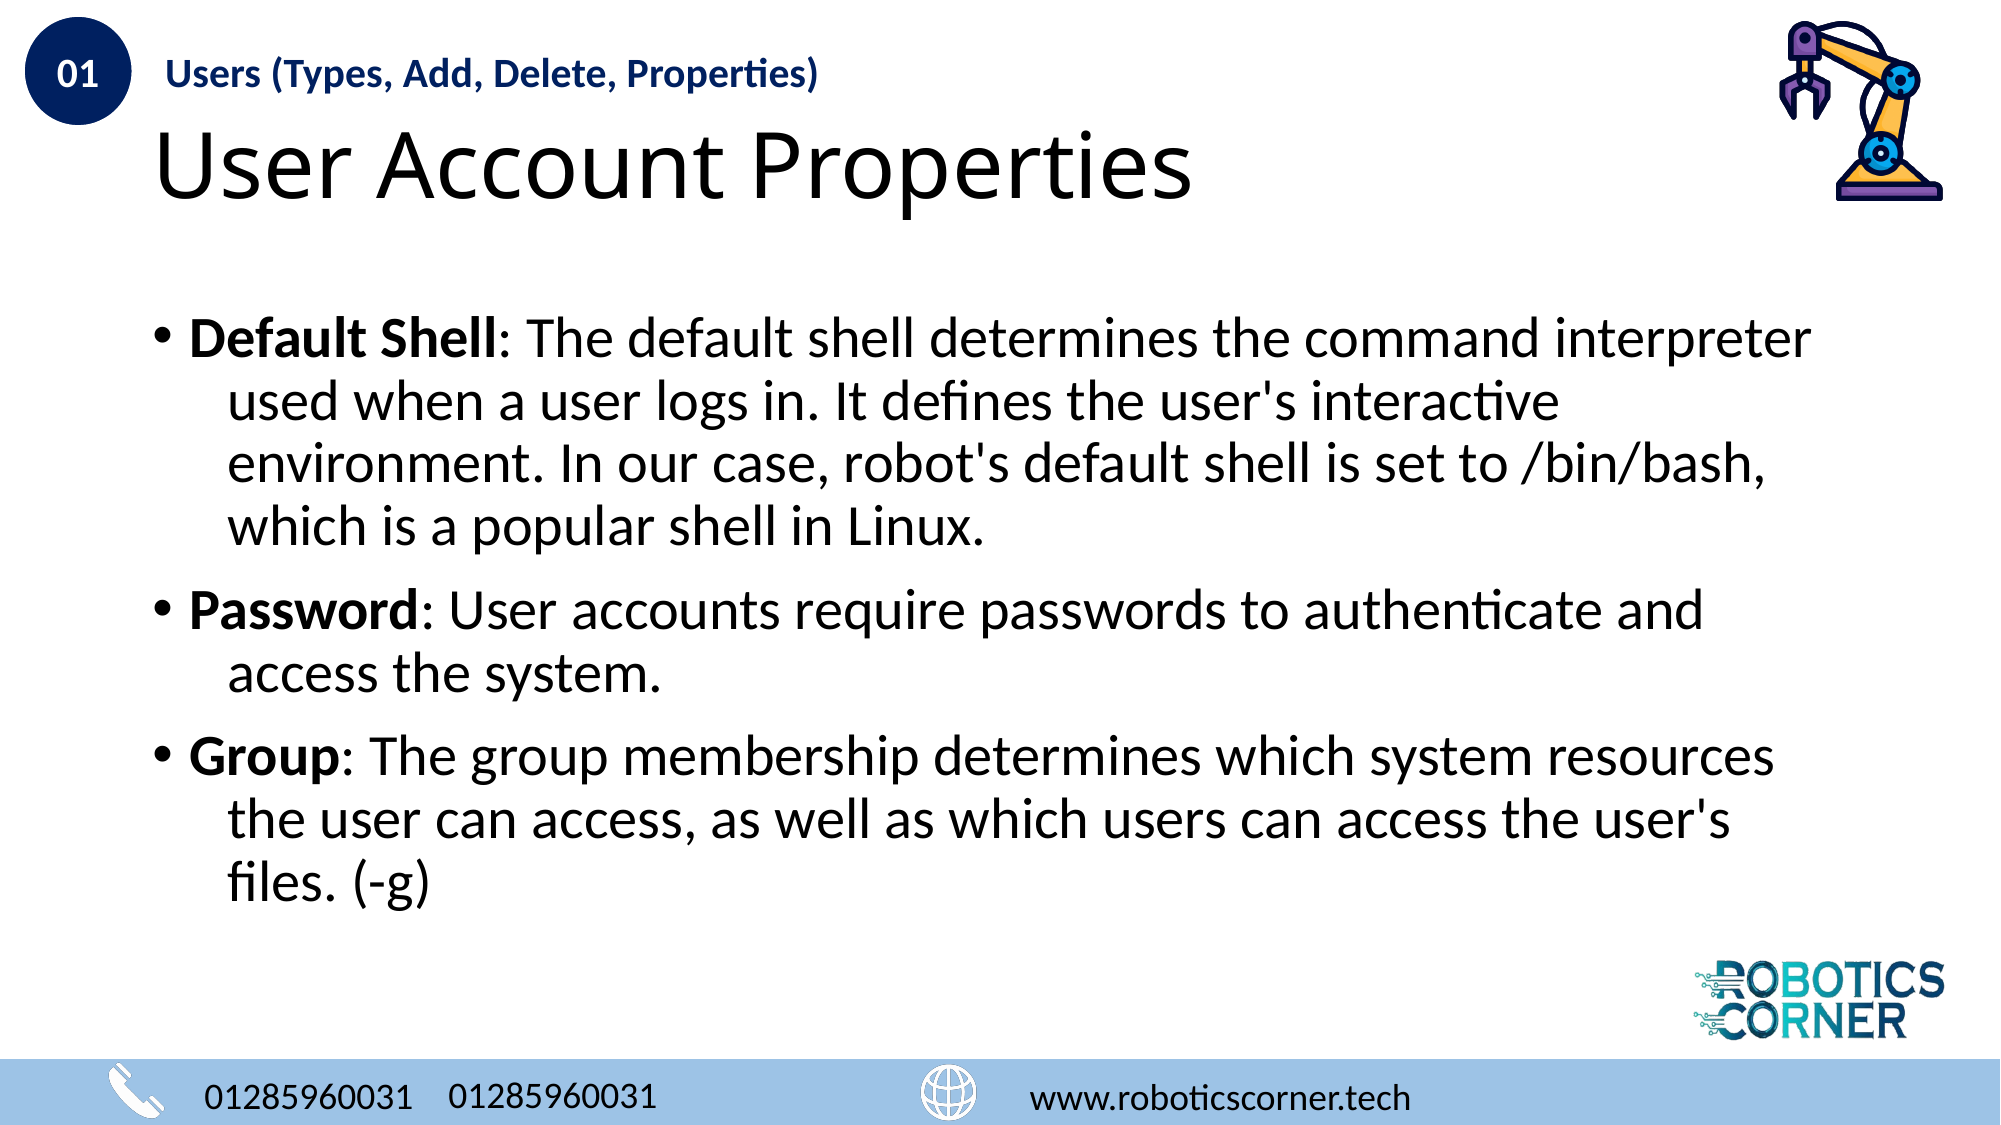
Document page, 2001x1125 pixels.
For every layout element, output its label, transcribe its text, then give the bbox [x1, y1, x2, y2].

picture [103, 1057, 170, 1124]
list Default Shell: The default shell determines the command interpreter used when a user logs in. It defines the user's interactive environment. In our case, robot's default shell is set to /bin/bash, which is a popular shell in Linux. Password: User accounts require passwords to authenticate and access the system. Group: The group membership determines which system resources the user can access, as well as which users can access the user's files. (-g) [137, 299, 1863, 1014]
picture [915, 1059, 981, 1125]
text_box 01 [22, 14, 134, 128]
picture [1771, 21, 1951, 201]
title User Account Properties [137, 59, 1863, 278]
text_box Users (Types, Add, Delete, Properties) [150, 38, 846, 154]
picture [1680, 859, 1953, 1125]
